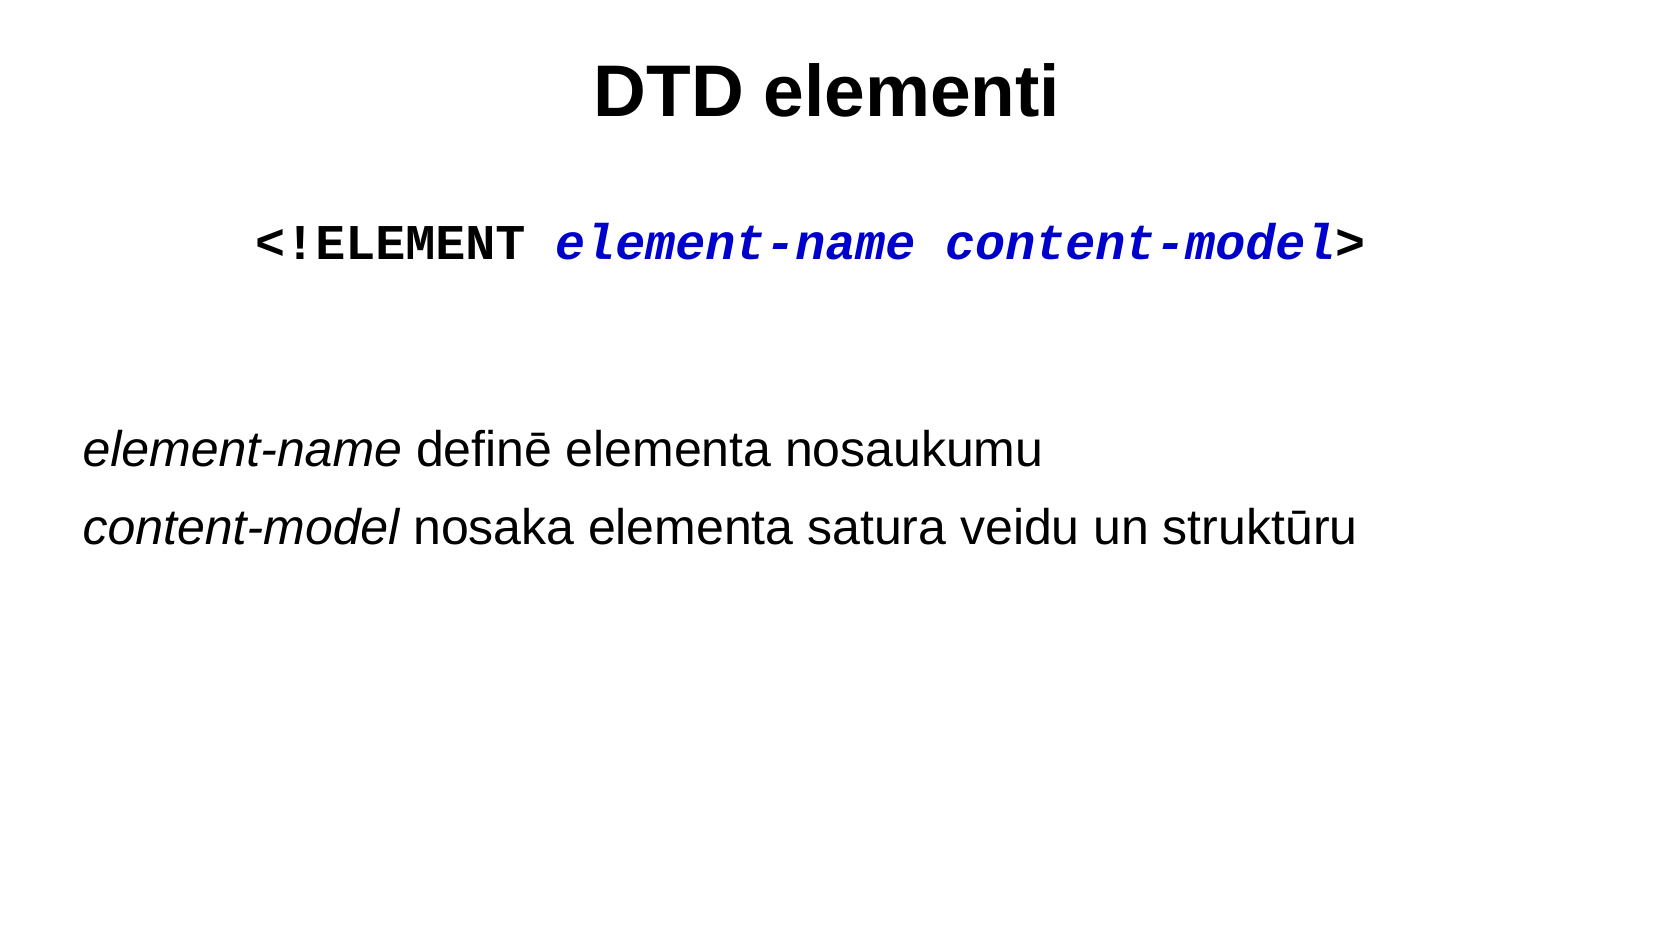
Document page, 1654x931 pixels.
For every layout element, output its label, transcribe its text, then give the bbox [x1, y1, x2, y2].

list <!ELEMENT element-name content-model> element-name definē elementa nosaukumu content-model nosaka elementa satura veidu un struktūru [82, 217, 1538, 758]
title DTD elementi [82, 37, 1571, 147]
